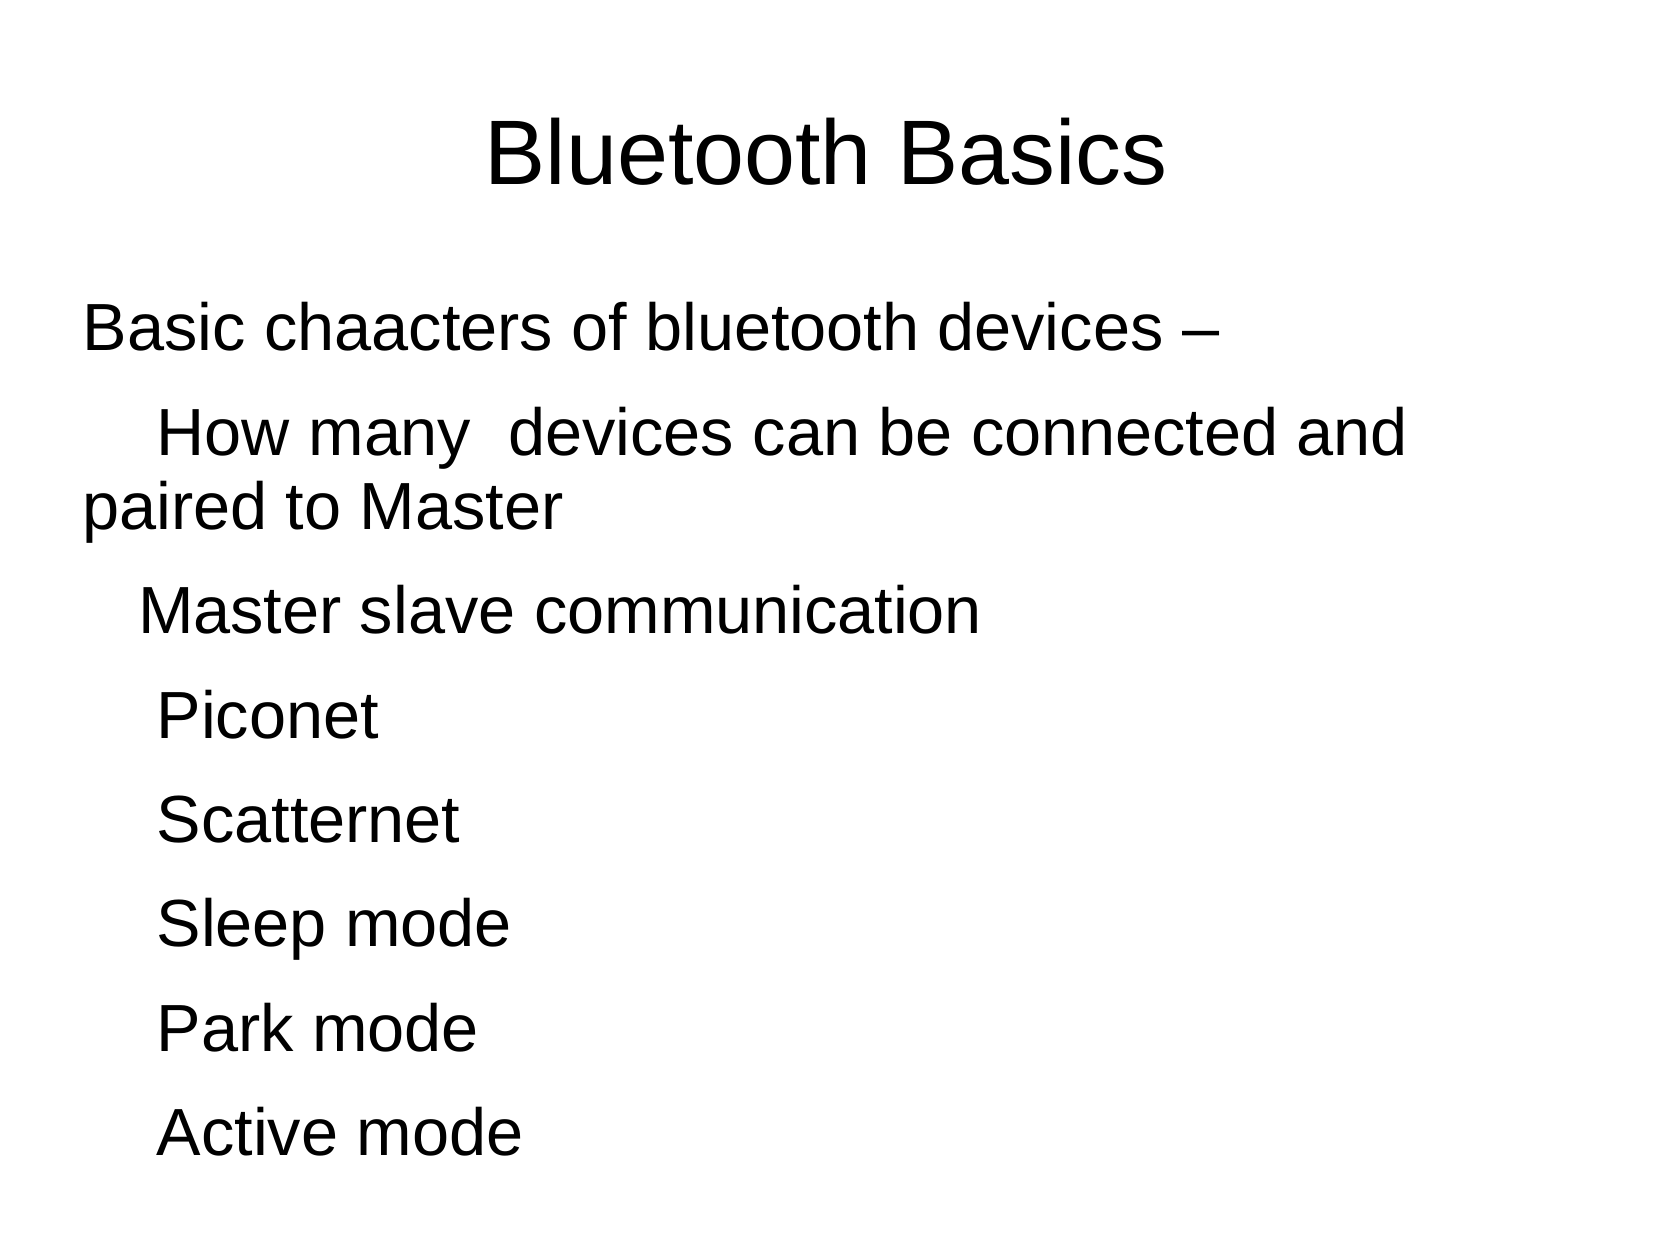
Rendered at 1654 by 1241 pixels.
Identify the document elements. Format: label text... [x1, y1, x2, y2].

list Basic chaacters of bluetooth devices – How many devices can be connected and paired to Master Master slave communication Piconet Scatternet Sleep mode Park mode Active mode [82, 290, 1571, 1241]
title Bluetooth Basics [82, 49, 1571, 257]
